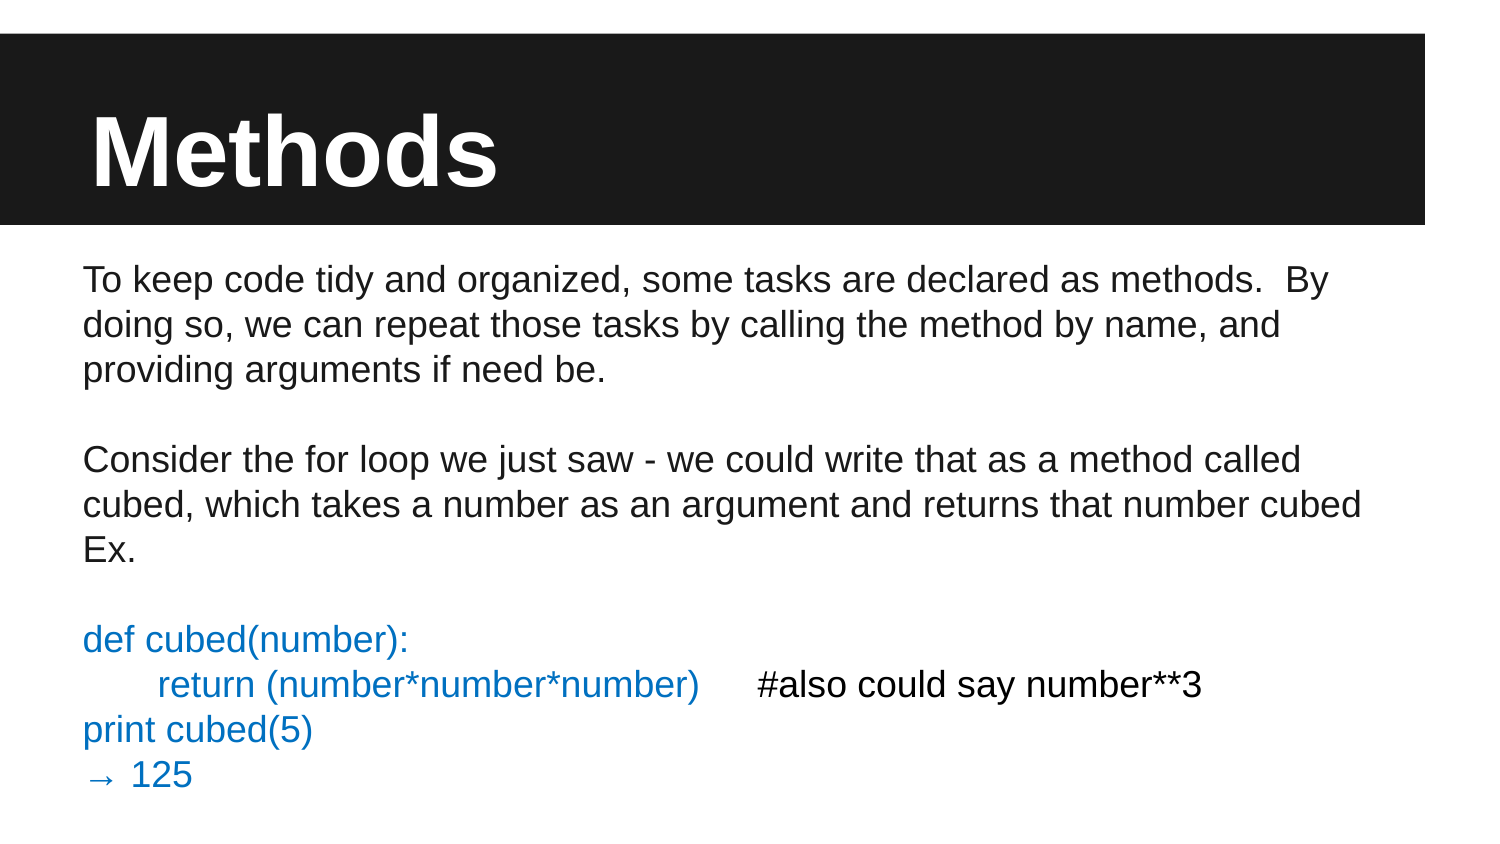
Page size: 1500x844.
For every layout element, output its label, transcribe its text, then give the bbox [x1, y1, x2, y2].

list To keep code tidy and organized, some tasks are declared as methods. By doing so, we can repeat those tasks by calling the method by name, and providing arguments if need be. Consider the for loop we just saw - we could write that as a method called cubed, which takes a number as an argument and returns that number cubed Ex. def cubed(number): return (number*number*number) #also could say number**3 print cubed(5) → 125 [67, 239, 1418, 838]
title Methods [75, 33, 1425, 221]
